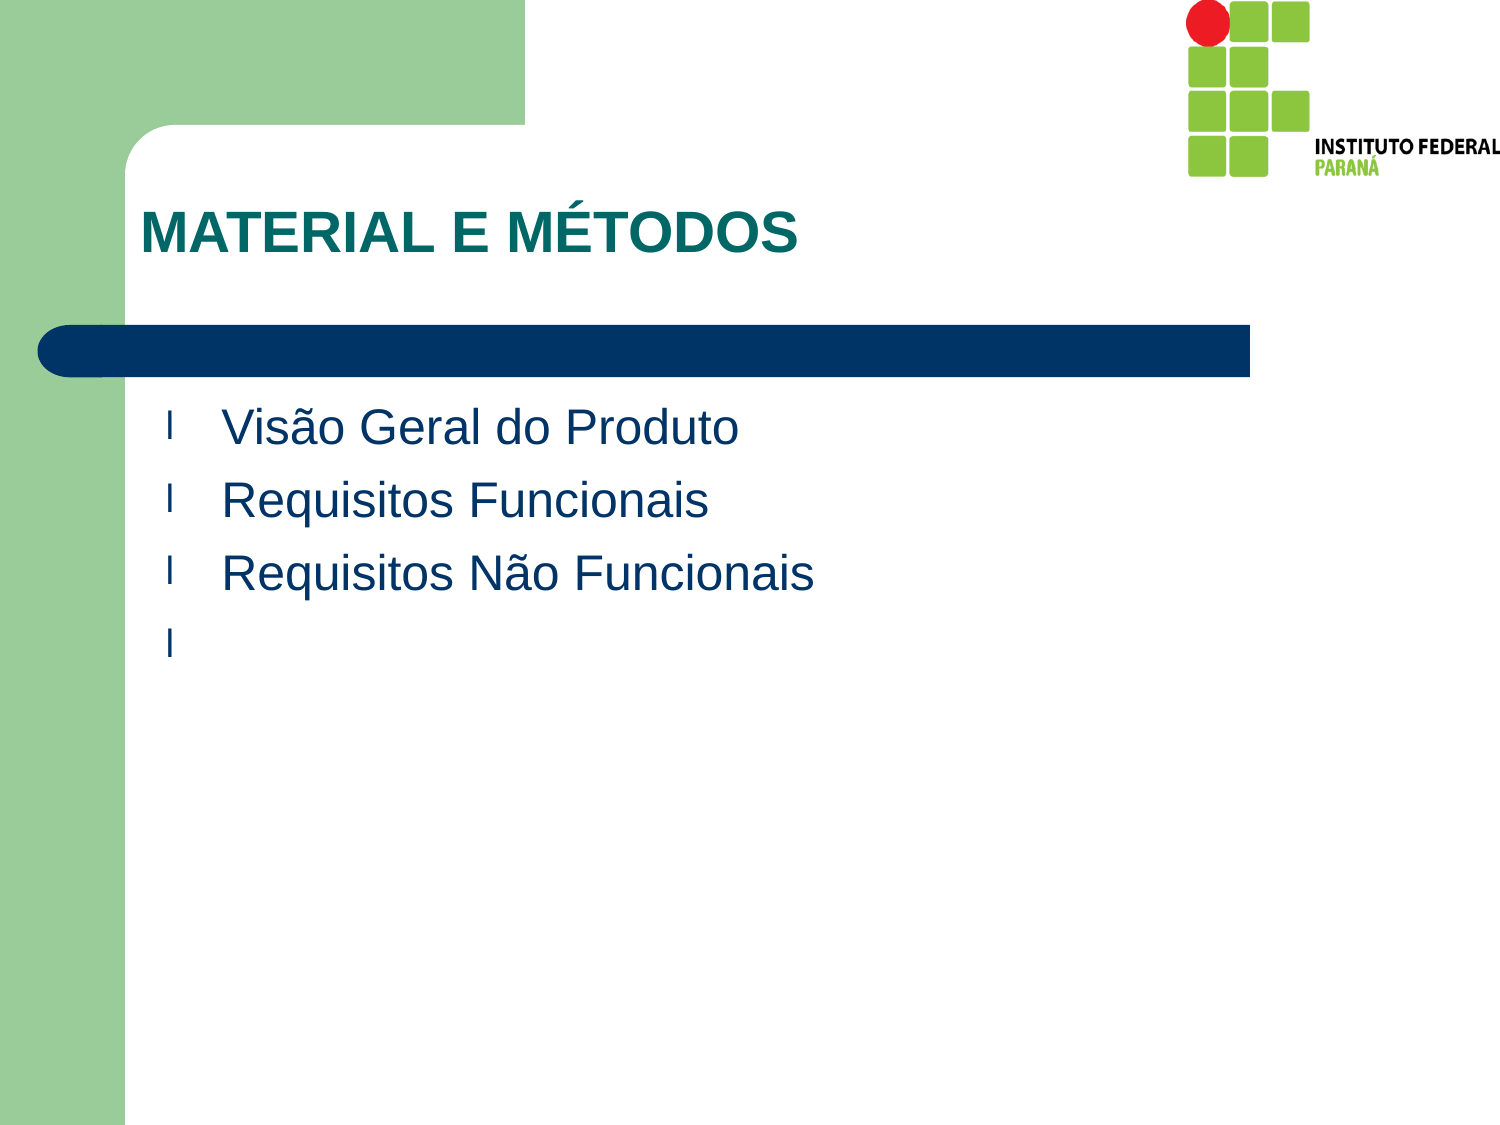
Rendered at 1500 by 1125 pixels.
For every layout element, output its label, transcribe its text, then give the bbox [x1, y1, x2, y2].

list Visão Geral do Produto Requisitos Funcionais Requisitos Não Funcionais [150, 387, 1463, 1001]
title MATERIAL E MÉTODOS [125, 125, 1500, 273]
